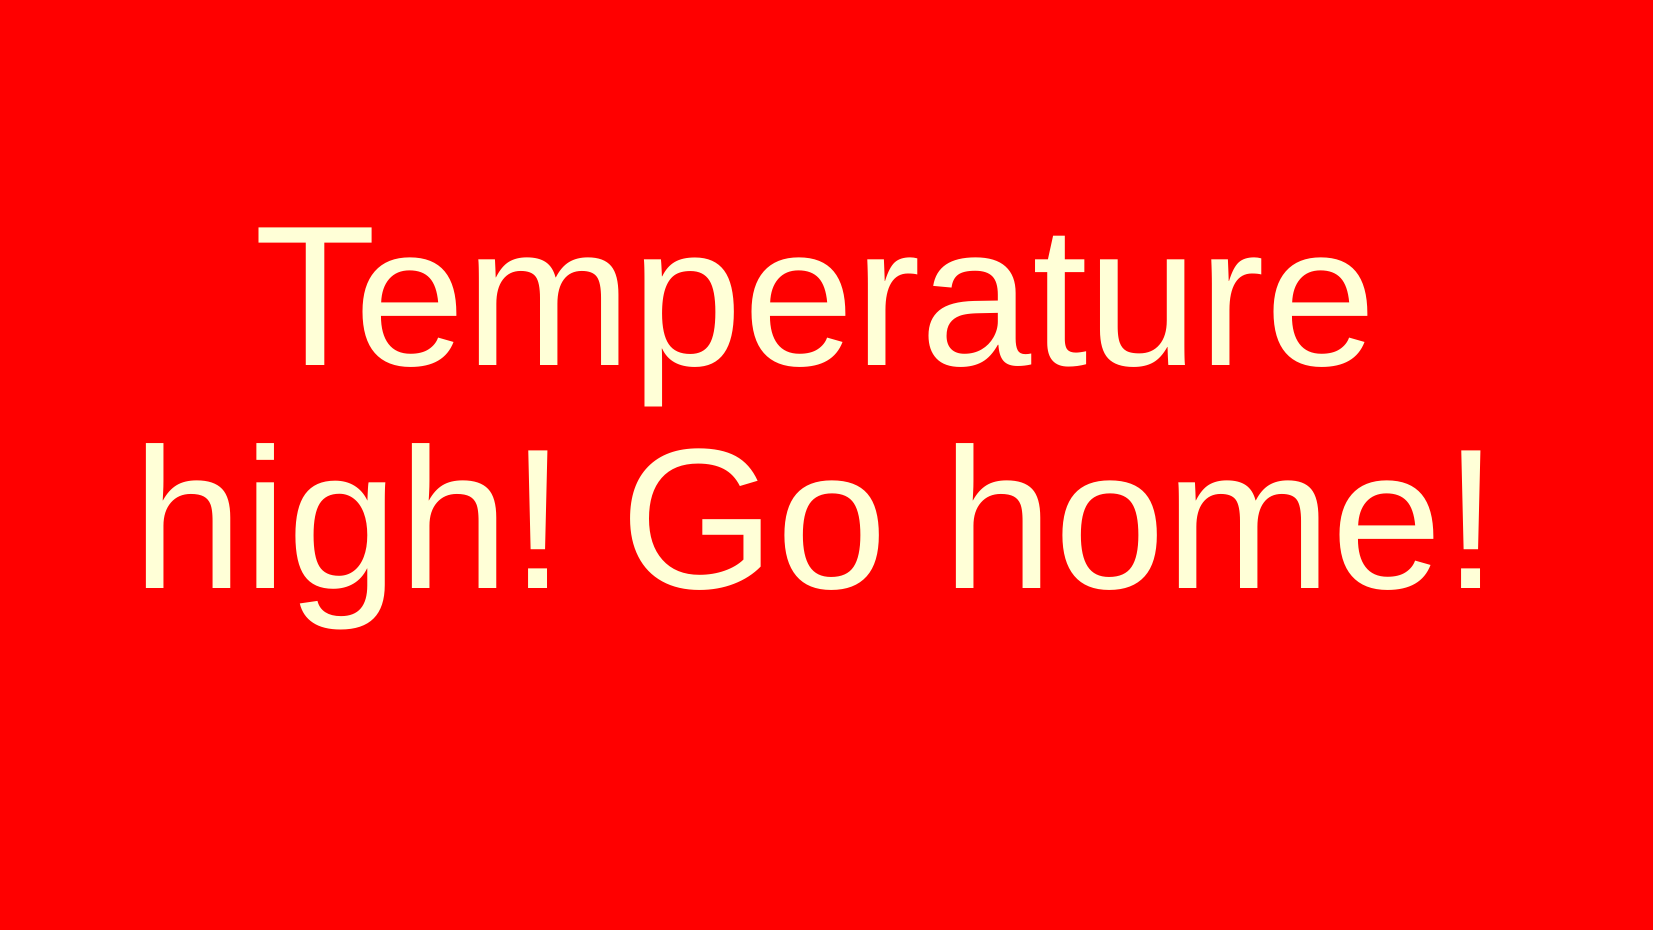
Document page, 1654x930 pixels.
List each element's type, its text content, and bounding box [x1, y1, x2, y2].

title Temperature high! Go home! [71, 184, 1560, 632]
